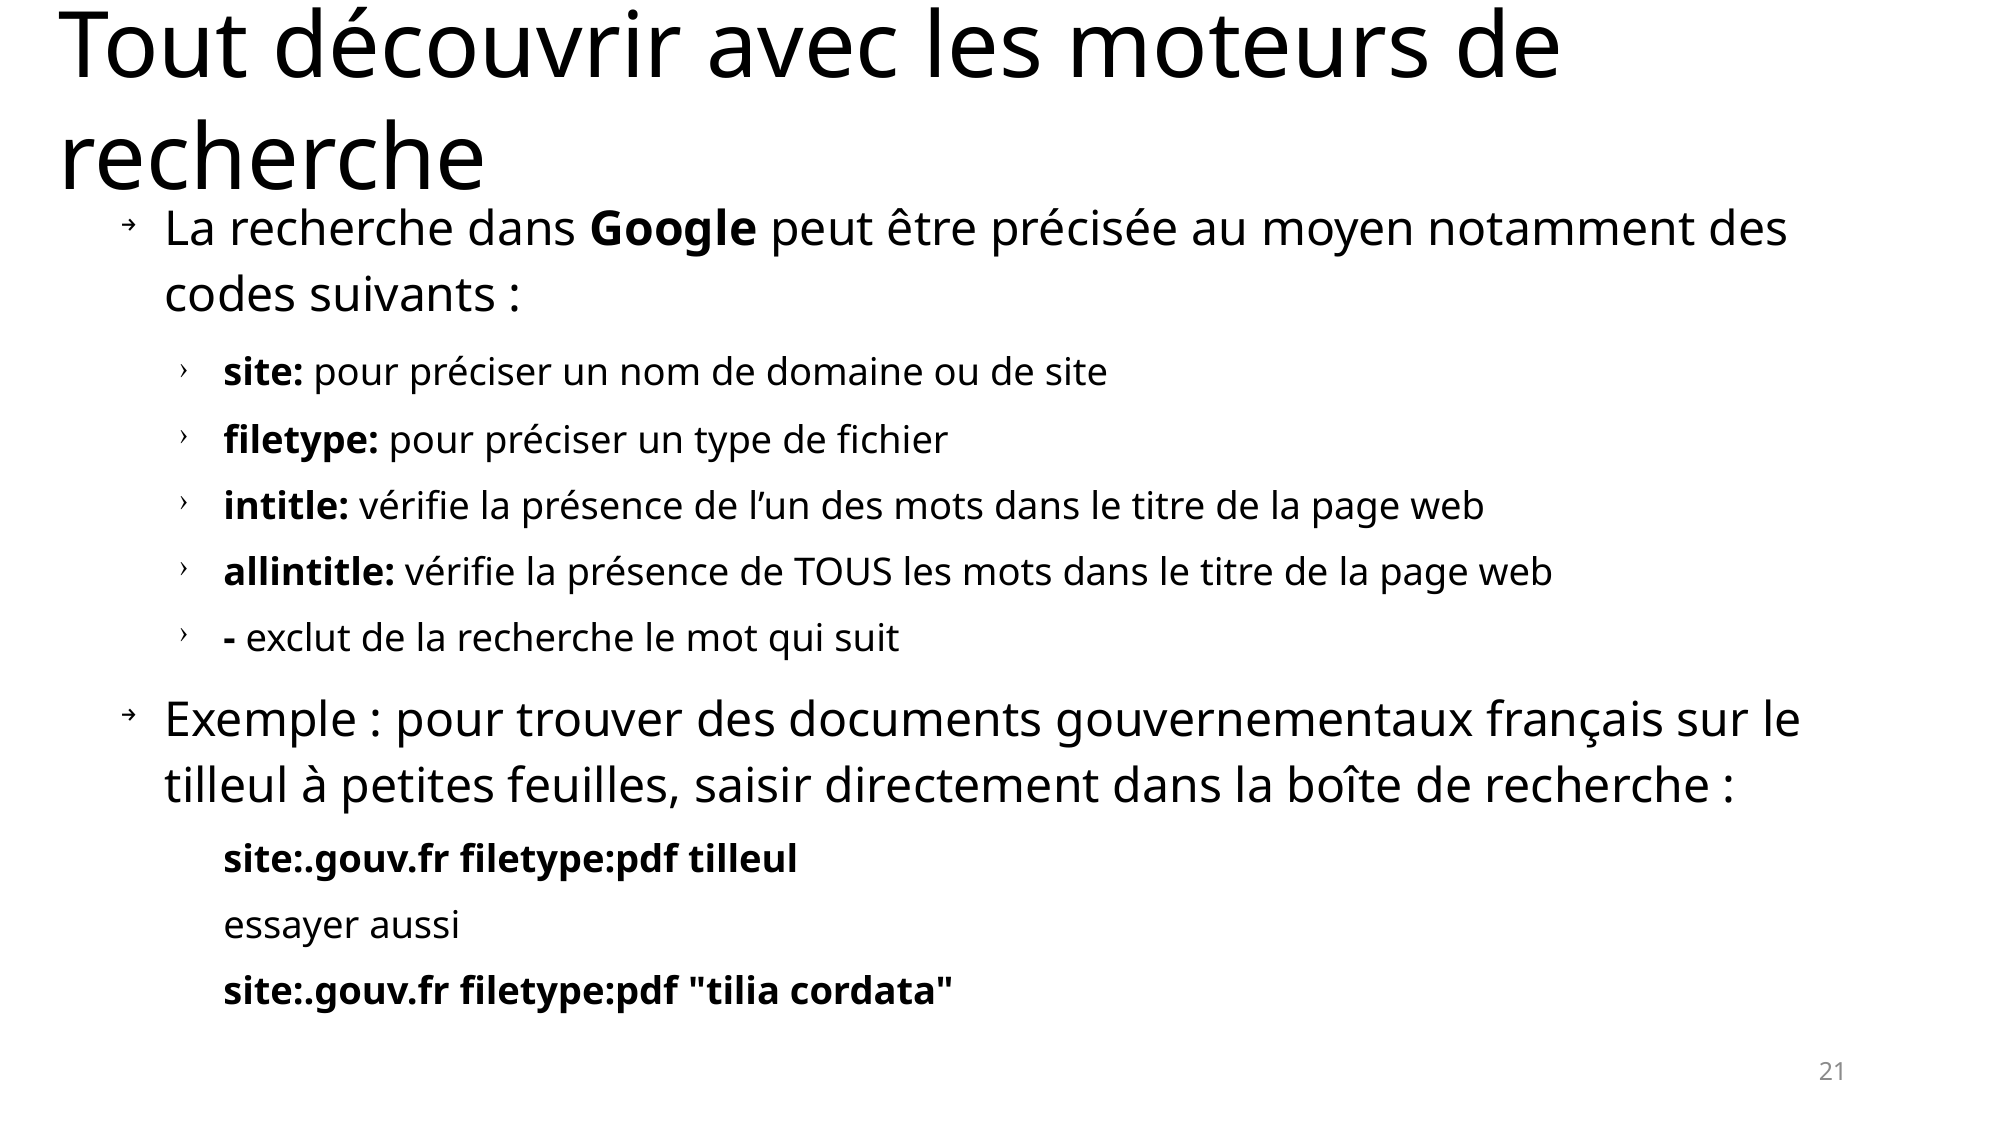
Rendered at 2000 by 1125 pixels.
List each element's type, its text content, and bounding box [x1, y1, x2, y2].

title Tout découvrir avec les moteurs de recherche [58, 0, 1941, 233]
list La recherche dans Google peut être précisée au moyen notamment des codes suivants : site: pour préciser un nom de domaine ou de site filetype: pour préciser un type de fichier intitle: vérifie la présence de l’un des mots dans le titre de la page web allintitle: vérifie la présence de TOUS les mots dans le titre de la page web - exclut de la recherche le mot qui suit Exemple : pour trouver des documents gouvernementaux français sur le tilleul à petites feuilles, saisir directement dans la boîte de recherche : site:.gouv.fr filetype:pdf tilleul essayer aussi site:.gouv.fr filetype:pdf "tilia cordata" [105, 194, 1831, 1034]
